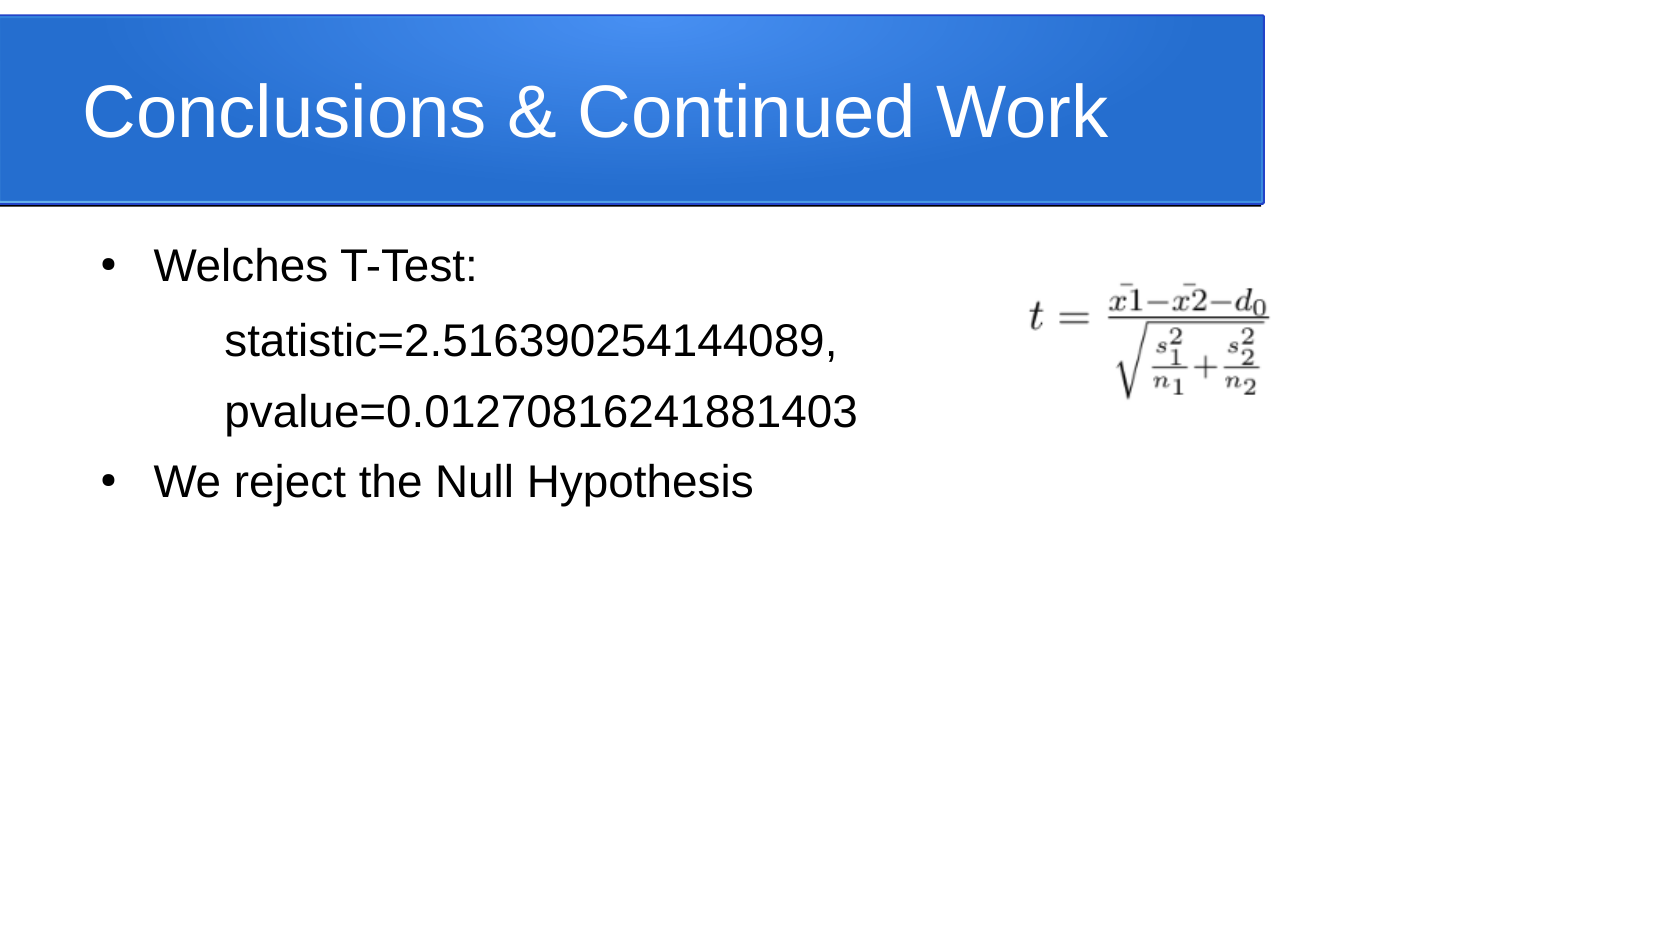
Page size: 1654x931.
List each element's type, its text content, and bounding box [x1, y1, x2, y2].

title Conclusions & Continued Work [82, 35, 1235, 189]
list Welches T-Test: statistic=2.516390254144089, pvalue=0.01270816241881403 We reject the Null Hypothesis [82, 240, 1571, 826]
picture [1005, 251, 1321, 421]
